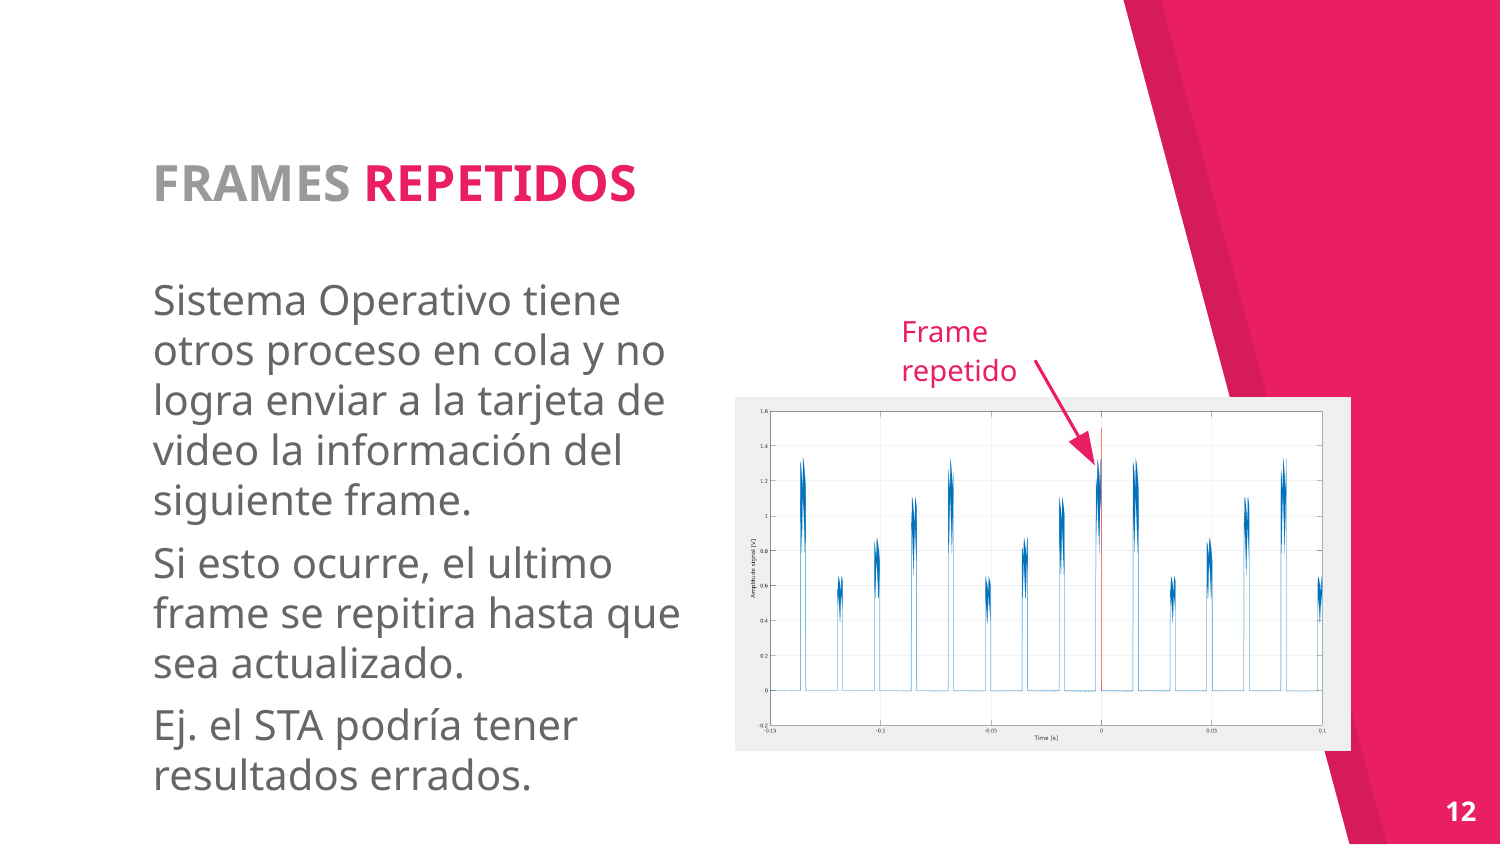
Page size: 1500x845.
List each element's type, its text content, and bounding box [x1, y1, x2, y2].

picture [735, 397, 1351, 751]
title FRAMES REPETIDOS [137, 159, 926, 227]
text_box Frame repetido [886, 303, 1121, 353]
list Sistema Operativo tiene otros proceso en cola y no logra enviar a la tarjeta de video la información del siguiente frame. Si esto ocurre, el ultimo frame se repitira hasta que sea actualizado. Ej. el STA podría tener resultados errados. [137, 259, 721, 659]
slide_number <number> [1401, 779, 1492, 845]
